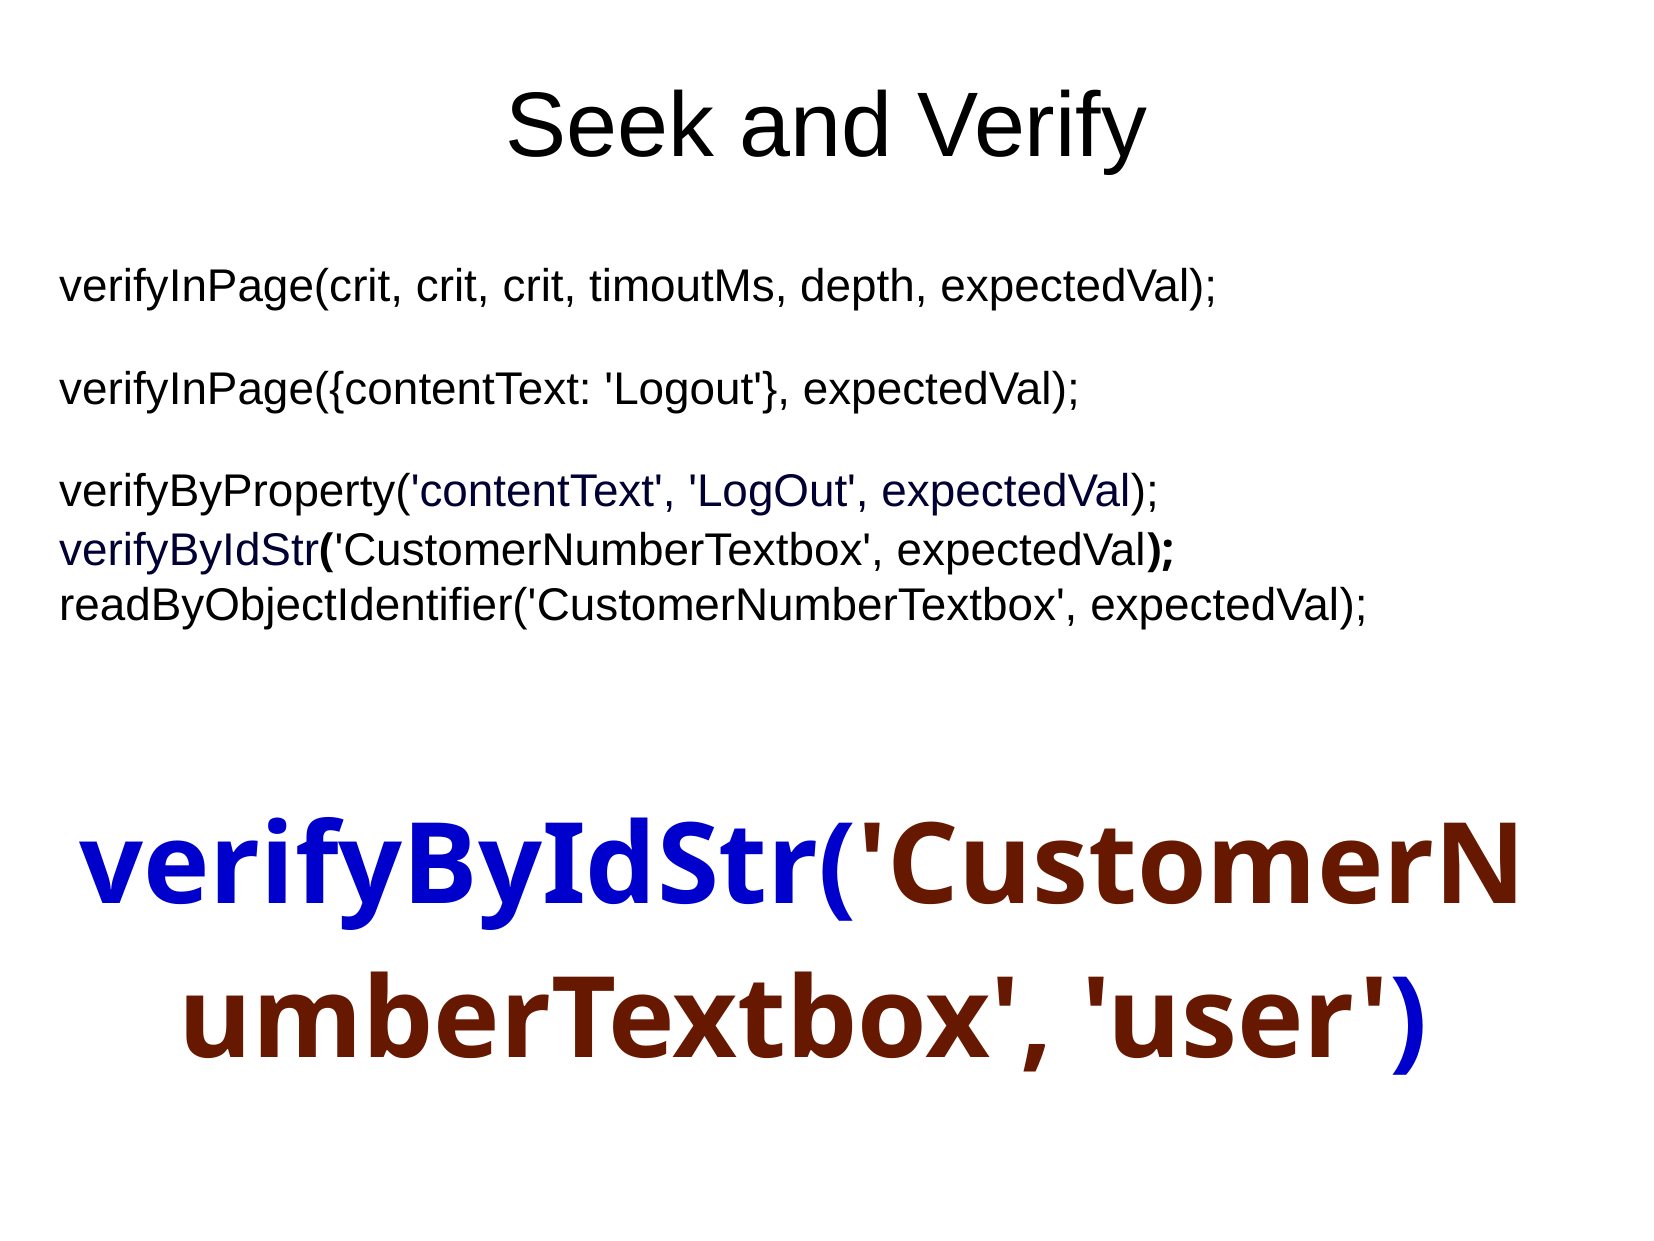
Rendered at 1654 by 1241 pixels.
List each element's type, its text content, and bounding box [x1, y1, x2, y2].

title Seek and Verify [82, 49, 1571, 201]
subtitle verifyInPage(crit, crit, crit, timoutMs, depth, expectedVal); verifyInPage({contentText: 'Logout'}, expectedVal); verifyByProperty('contentText', 'LogOut', expectedVal); verifyByIdStr('CustomerNumberTextbox', expectedVal); readByObjectIdentifier('CustomerNumberTextbox', expectedVal); verifyByIdStr('CustomerNumberTextbox', 'user') [59, 209, 1548, 1049]
